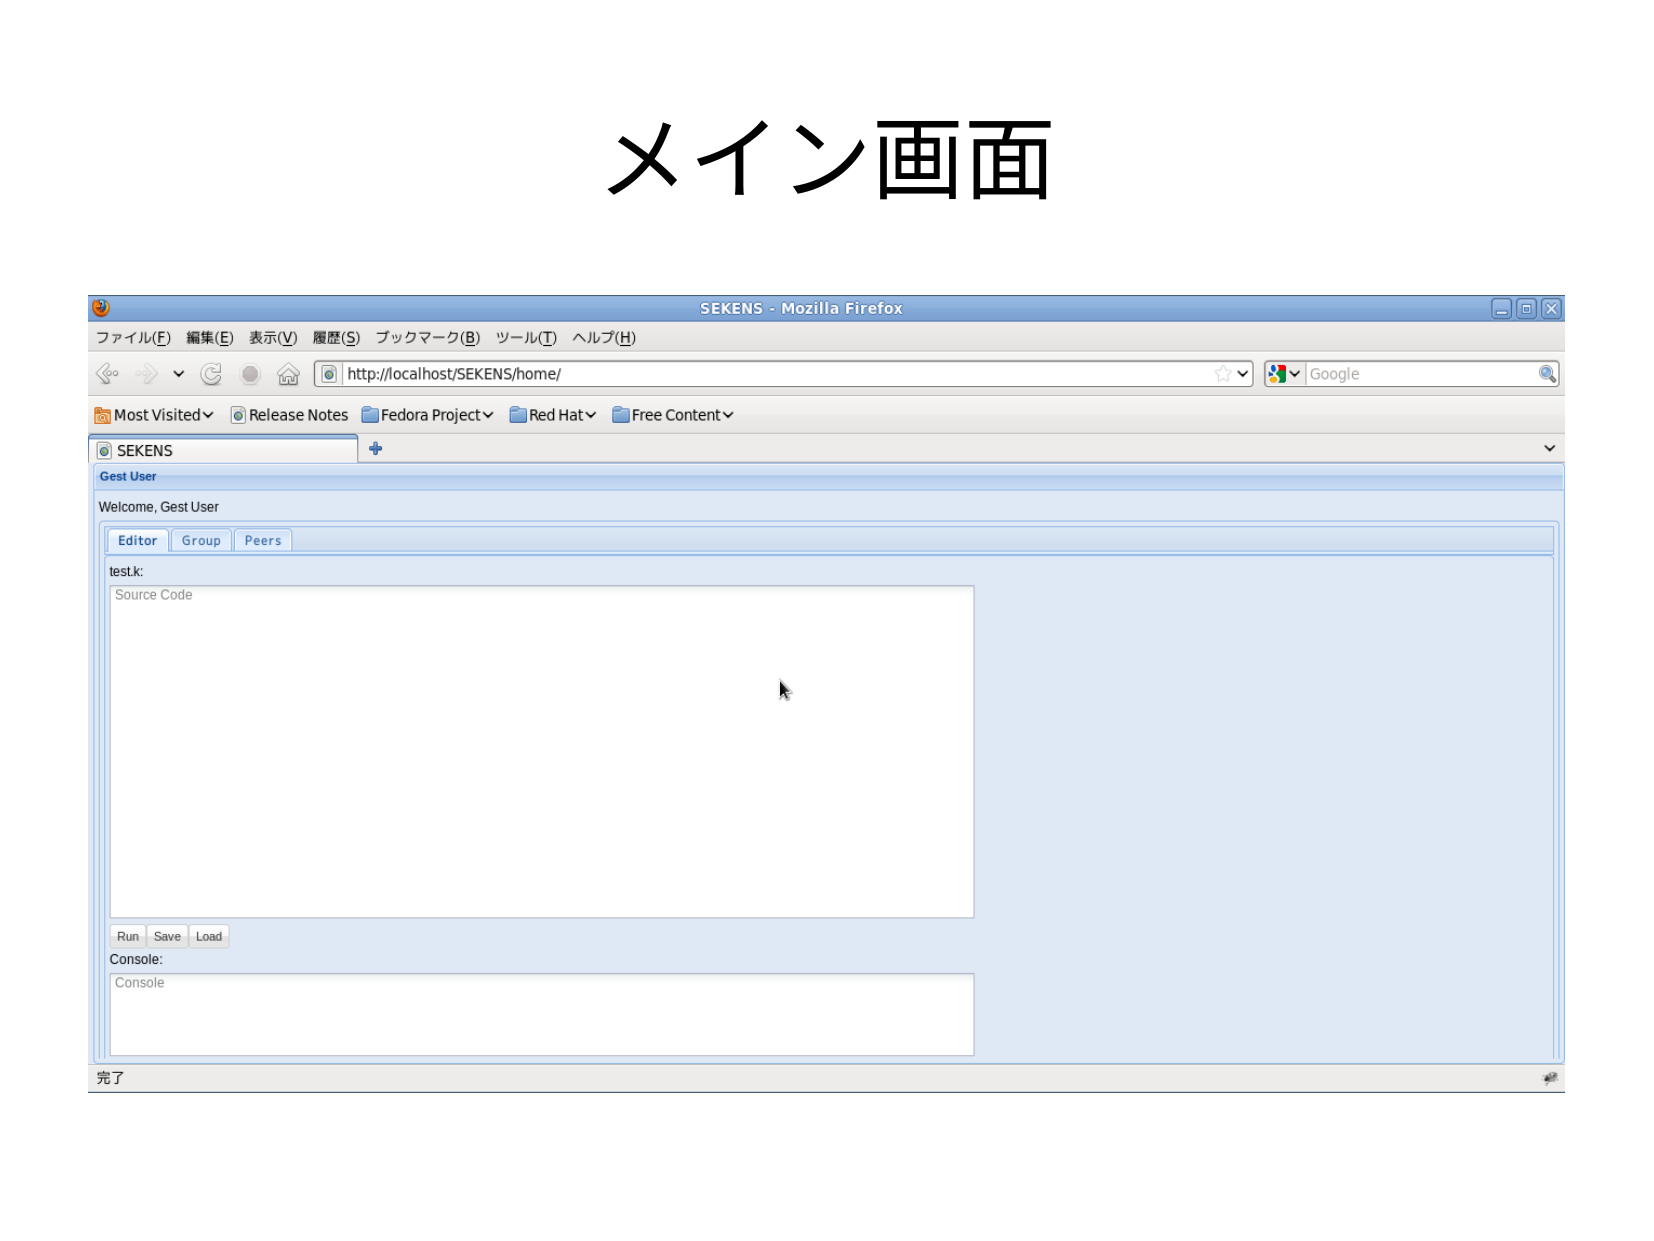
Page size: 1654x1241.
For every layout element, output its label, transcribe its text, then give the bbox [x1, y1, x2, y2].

title メイン画面 [82, 49, 1571, 257]
picture [88, 295, 1565, 1093]
